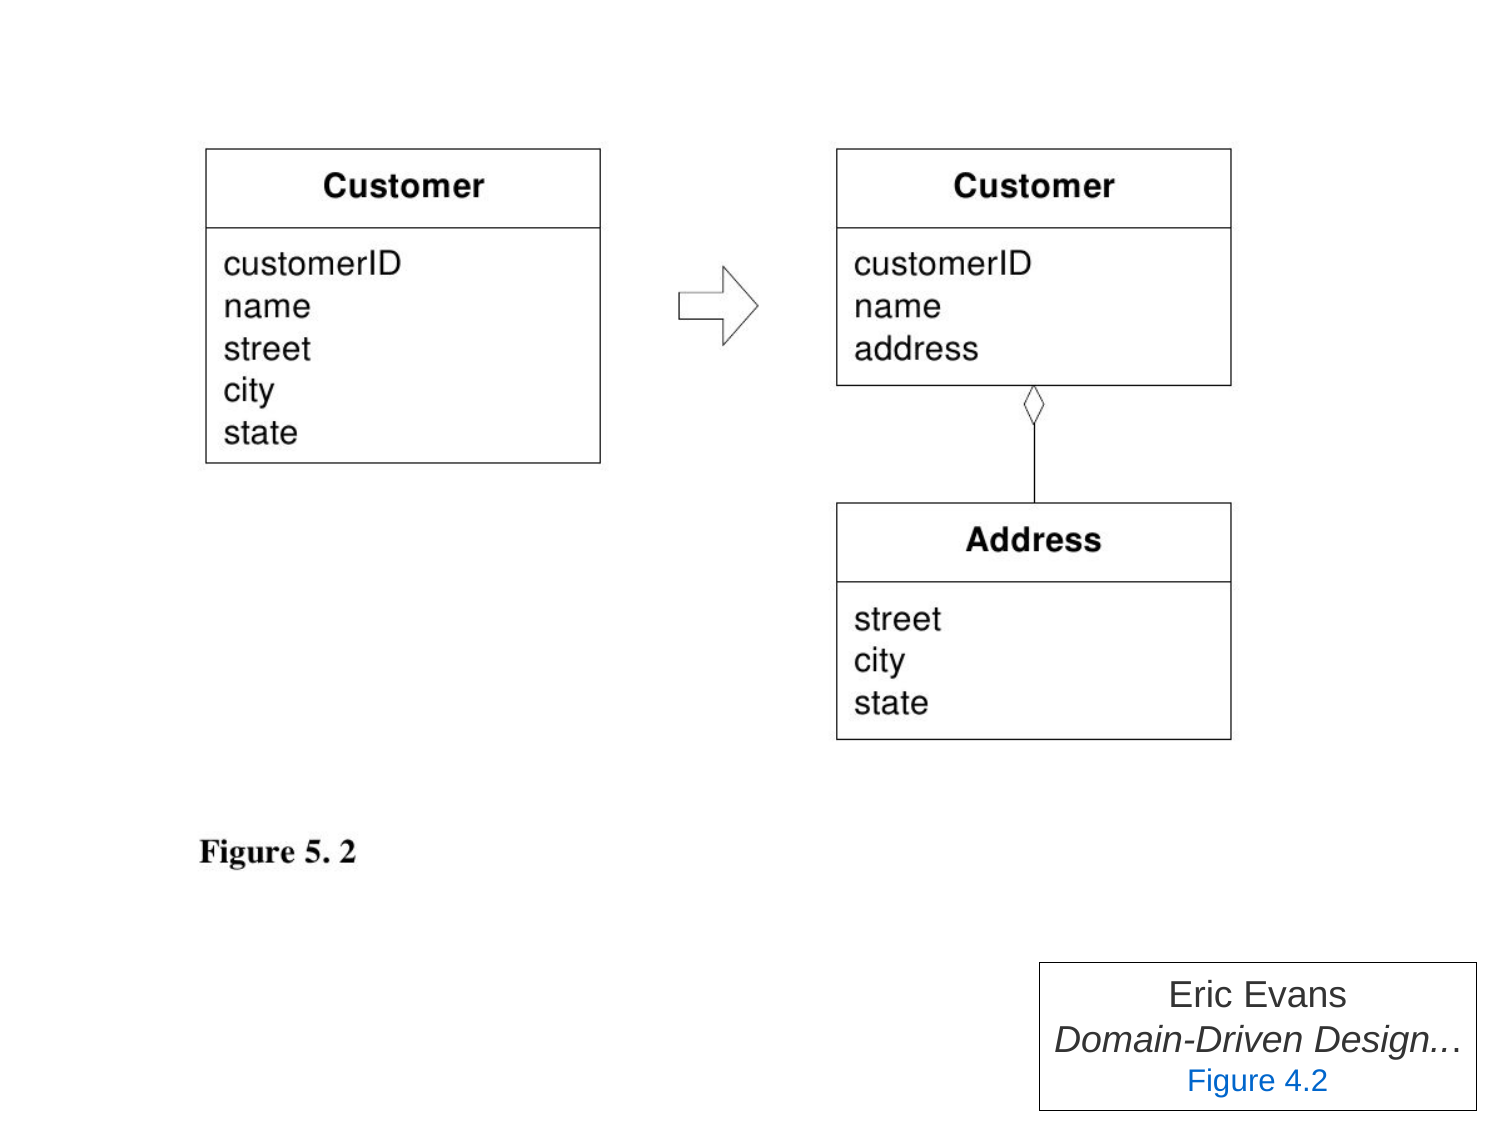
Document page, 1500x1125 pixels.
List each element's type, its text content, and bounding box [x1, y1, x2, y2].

text_box Eric Evans Domain-Driven Design... Figure 4.2 [1039, 962, 1477, 1111]
picture [188, 131, 1253, 875]
